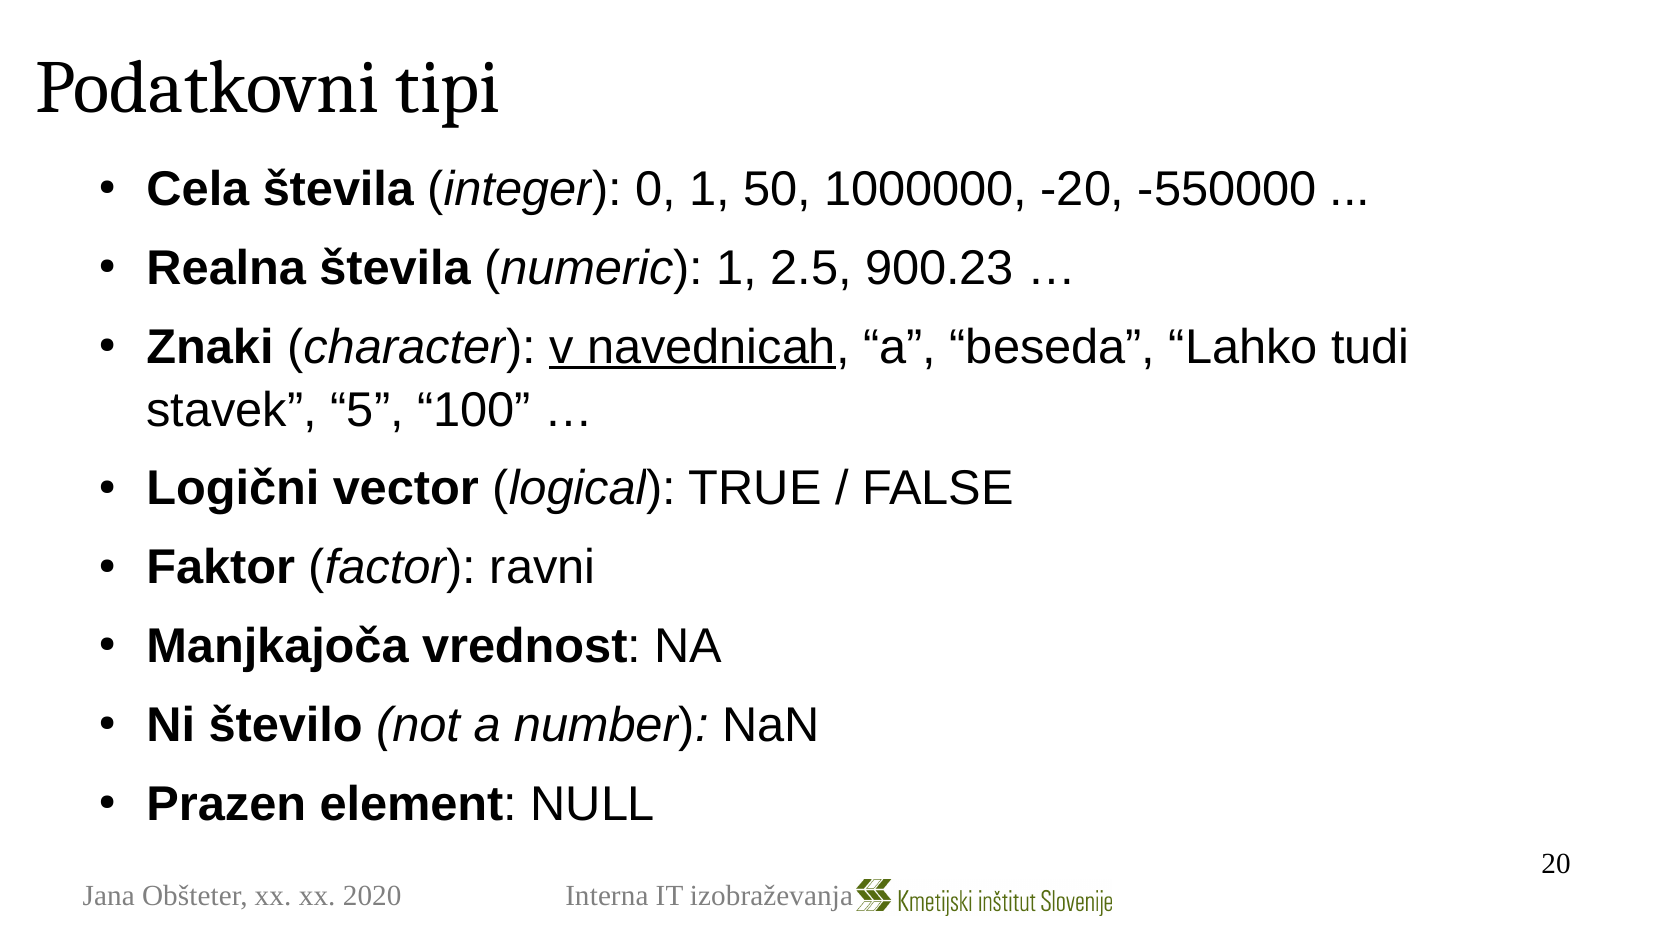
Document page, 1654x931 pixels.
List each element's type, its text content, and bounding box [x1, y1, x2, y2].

list Cela števila (integer): 0, 1, 50, 1000000, -20, -550000 ... Realna števila (numeric): 1, 2.5, 900.23 … Znaki (character): v navednicah, “a”, “beseda”, “Lahko tudi stavek”, “5”, “100” … Logični vector (logical): TRUE / FALSE Faktor (factor): ravni Manjkajoča vrednost: NA Ni število (not a number): NaN Prazen element: NULL [82, 153, 1571, 837]
picture [856, 879, 1112, 916]
title Podatkovni tipi [35, 21, 1524, 154]
